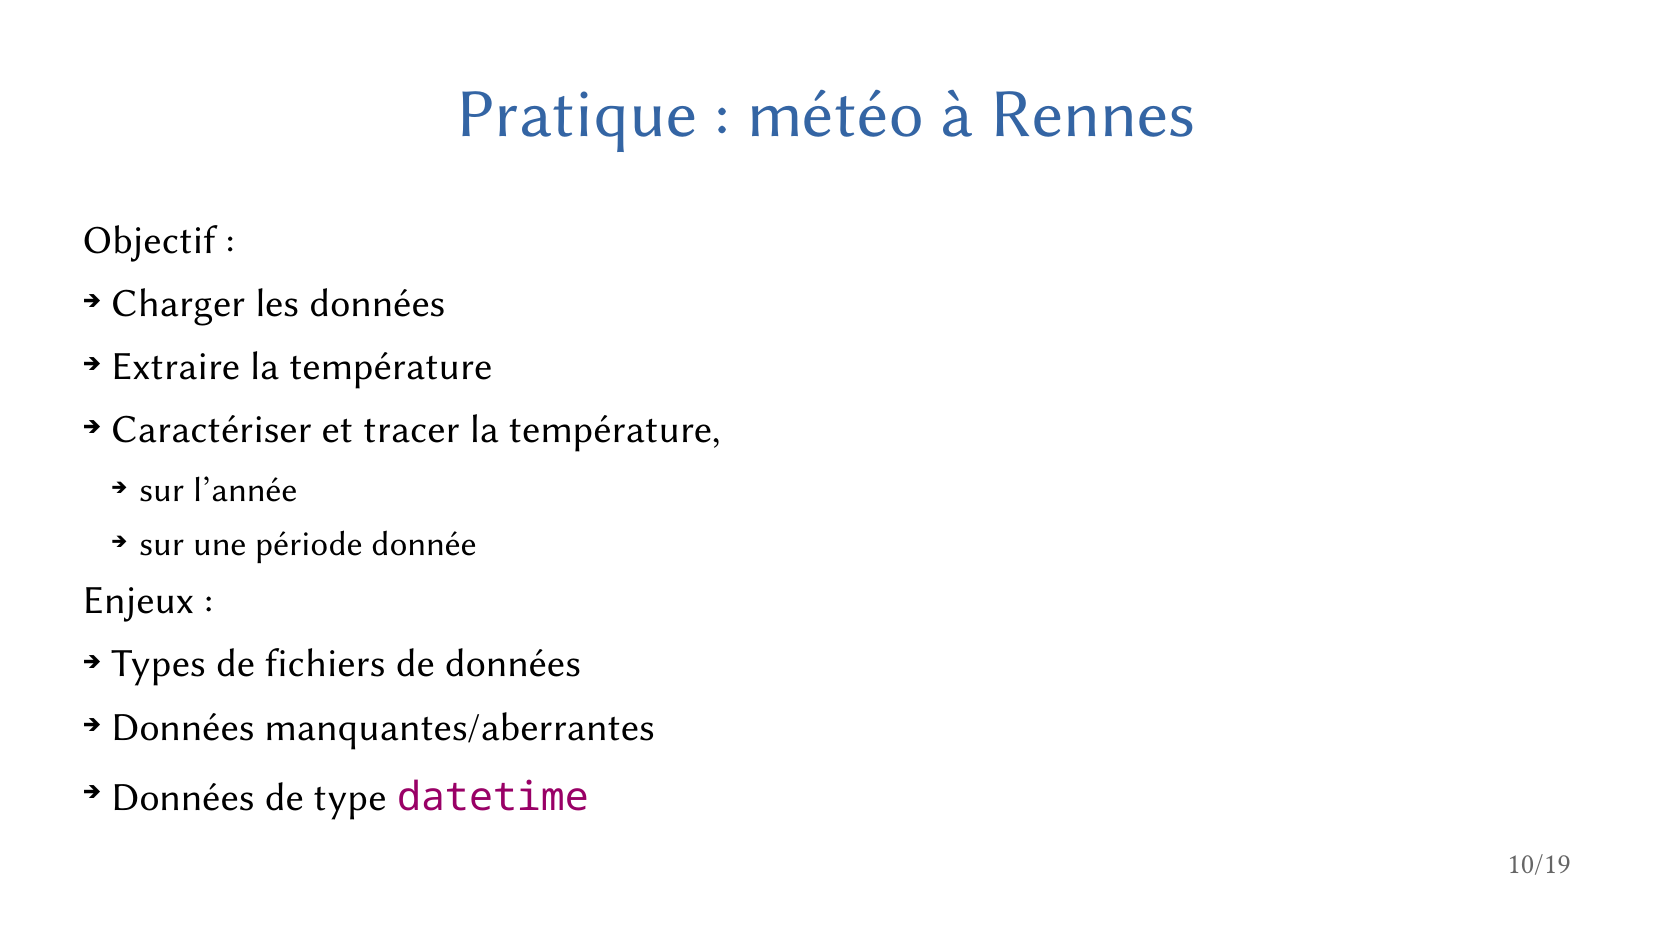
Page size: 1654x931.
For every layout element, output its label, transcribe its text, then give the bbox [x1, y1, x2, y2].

list Objectif : Charger les données Extraire la température Caractériser et tracer la température, sur l’année sur une période donnée Enjeux : Types de fichiers de données Données manquantes/aberrantes Données de type datetime [82, 217, 1571, 826]
title Pratique : météo à Rennes [82, 37, 1571, 193]
